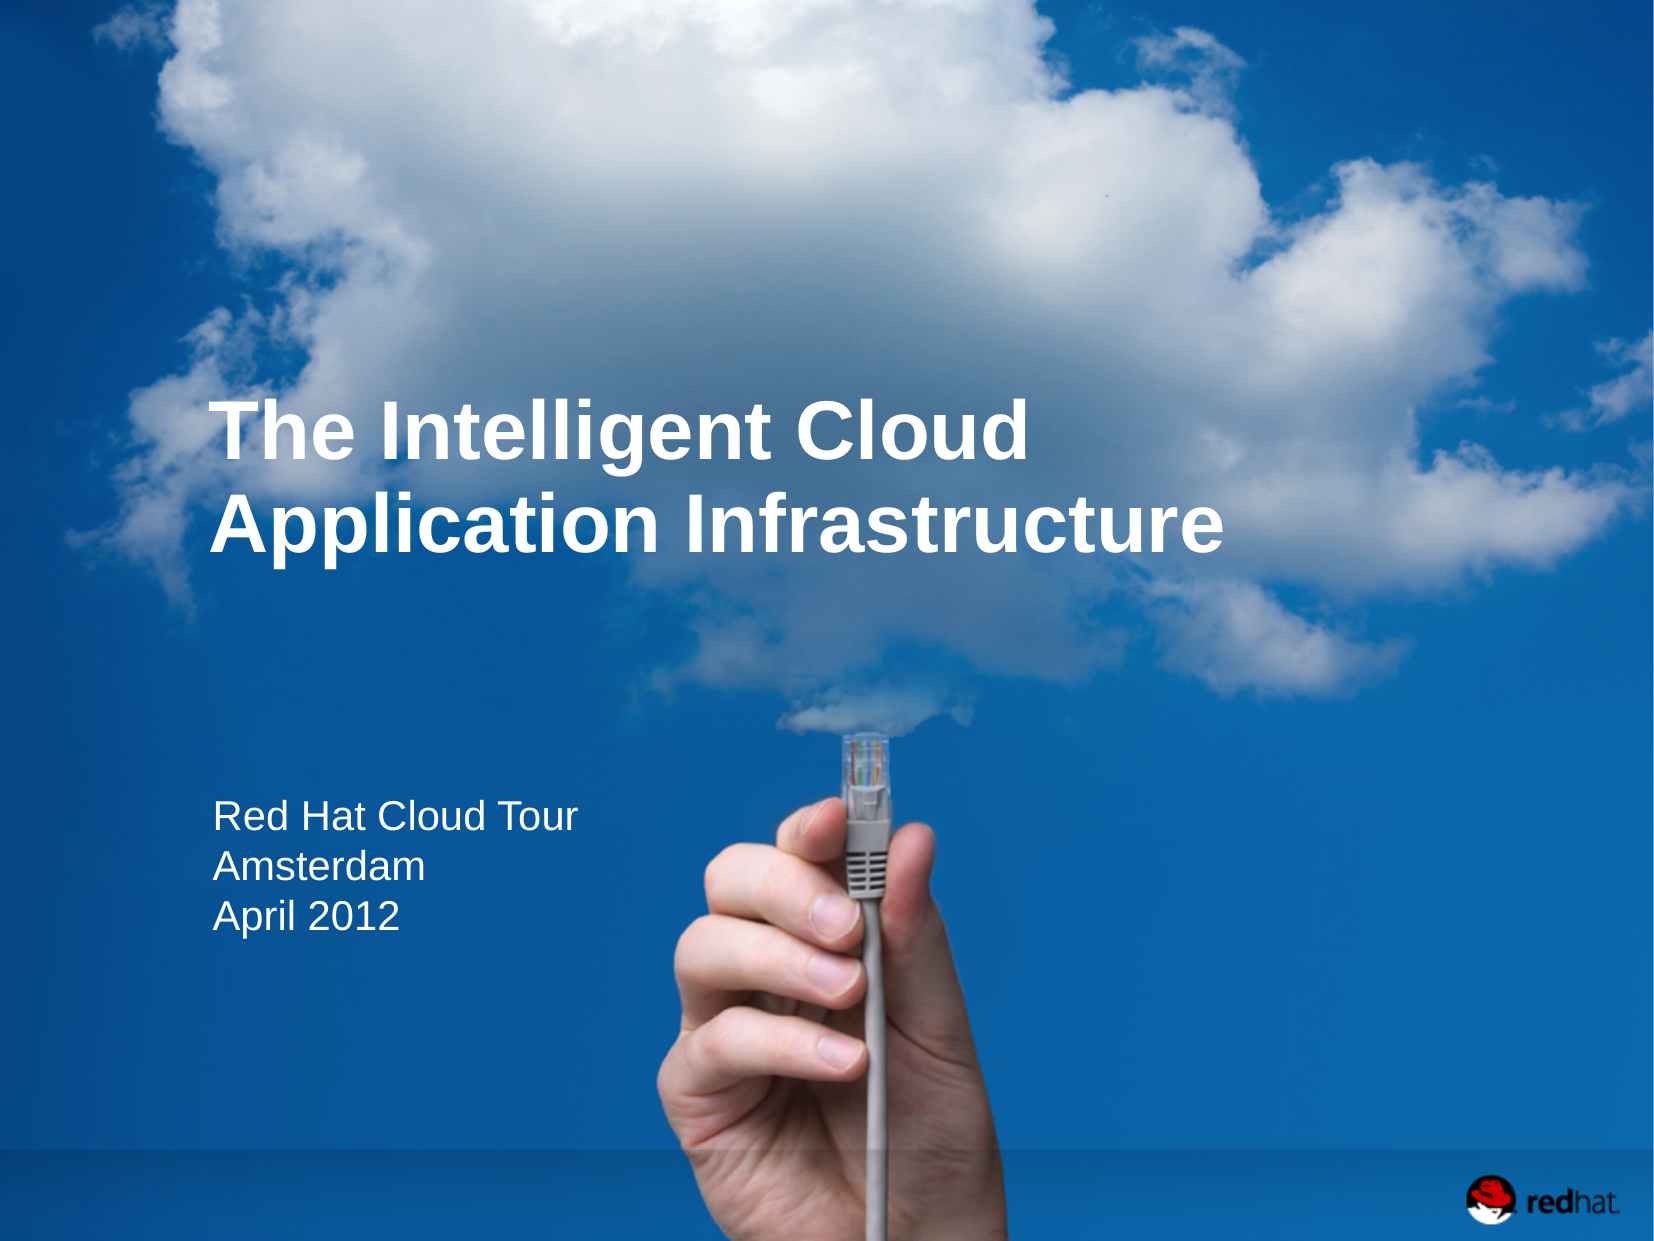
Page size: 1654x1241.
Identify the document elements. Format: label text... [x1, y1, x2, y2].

picture [0, 0, 1654, 1241]
text_box The Intelligent Cloud Application Infrastructure [194, 378, 1545, 514]
text_box Red Hat Cloud Tour Amsterdam April 2012 [197, 781, 936, 947]
